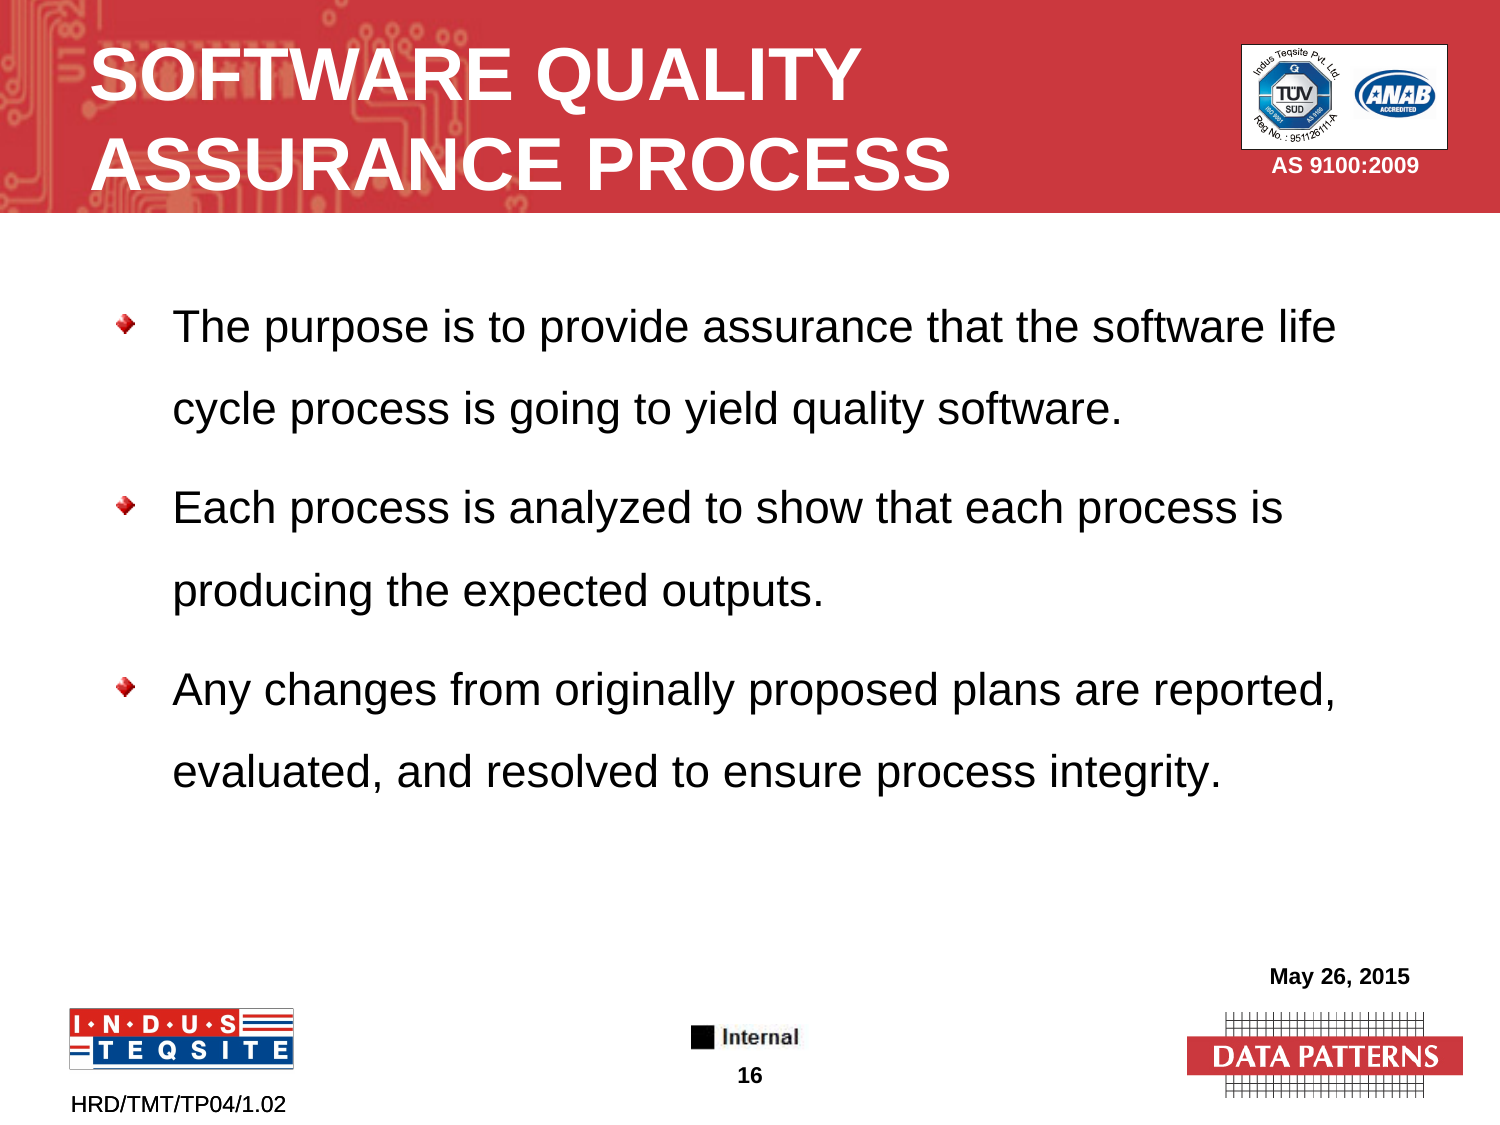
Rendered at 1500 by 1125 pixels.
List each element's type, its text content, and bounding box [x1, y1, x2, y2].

picture [0, 0, 1500, 213]
picture [691, 1024, 809, 1051]
text_box The purpose is to provide assurance that the software life cycle process is going to yield quality software. Each process is analyzed to show that each process is producing the expected outputs. Any changes from originally proposed plans are reported, evaluated, and resolved to ensure process integrity. [101, 261, 1376, 805]
text_box SOFTWARE QUALITY ASSURANCE PROCESS [75, 18, 1153, 213]
picture [1187, 1012, 1463, 1098]
picture [69, 1008, 295, 1074]
